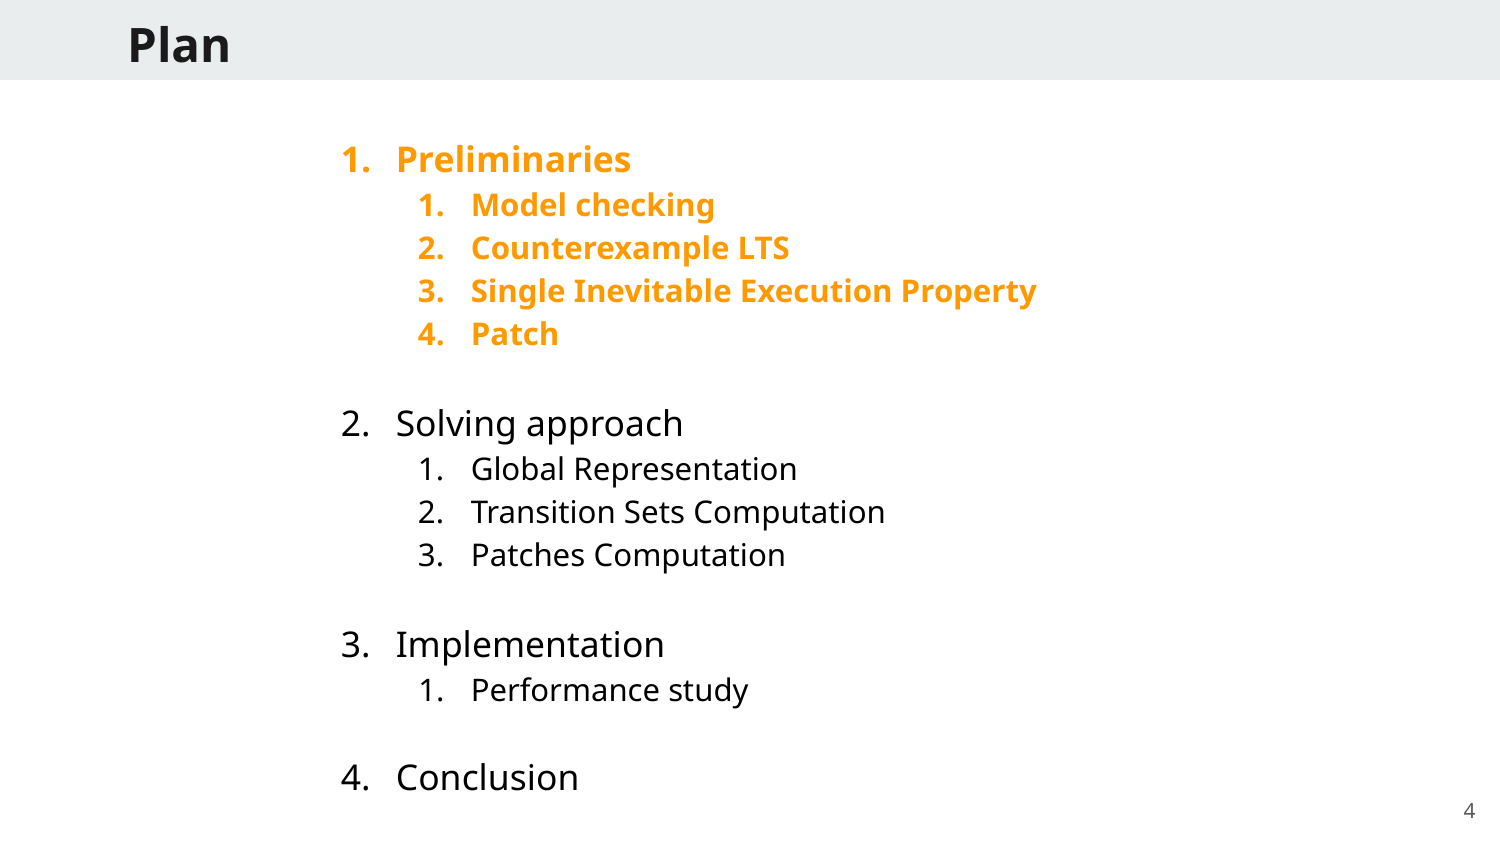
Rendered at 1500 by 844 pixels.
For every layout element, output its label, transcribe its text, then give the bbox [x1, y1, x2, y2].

list Preliminaries Model checking Counterexample LTS Single Inevitable Execution Property Patch Solving approach Global Representation Transition Sets Computation Patches Computation Implementation Performance study Conclusion [305, 115, 1075, 819]
slide_number <numéro> [1400, 779, 1491, 844]
title Plan [112, 0, 1374, 88]
